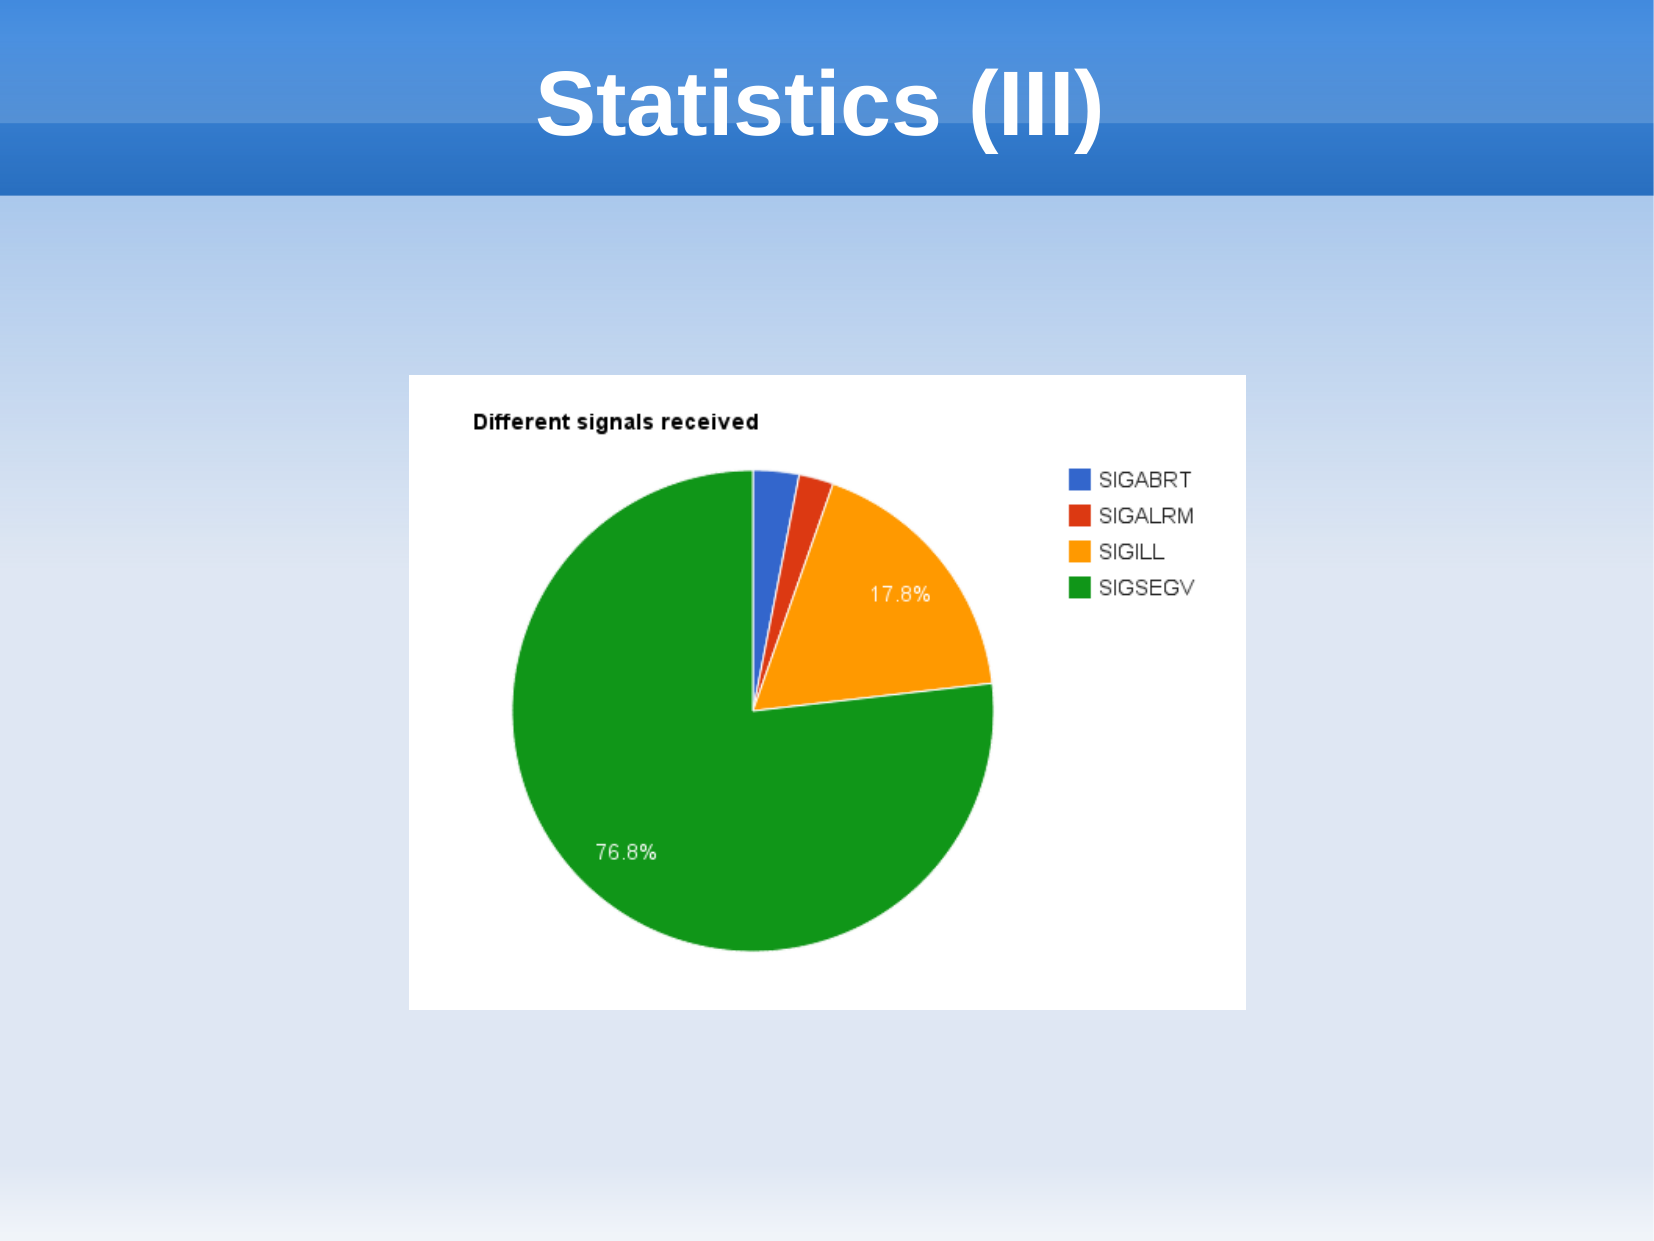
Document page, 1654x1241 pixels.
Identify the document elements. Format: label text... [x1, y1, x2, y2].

title Statistics (III) [76, 0, 1565, 208]
picture [0, 0, 1654, 1241]
